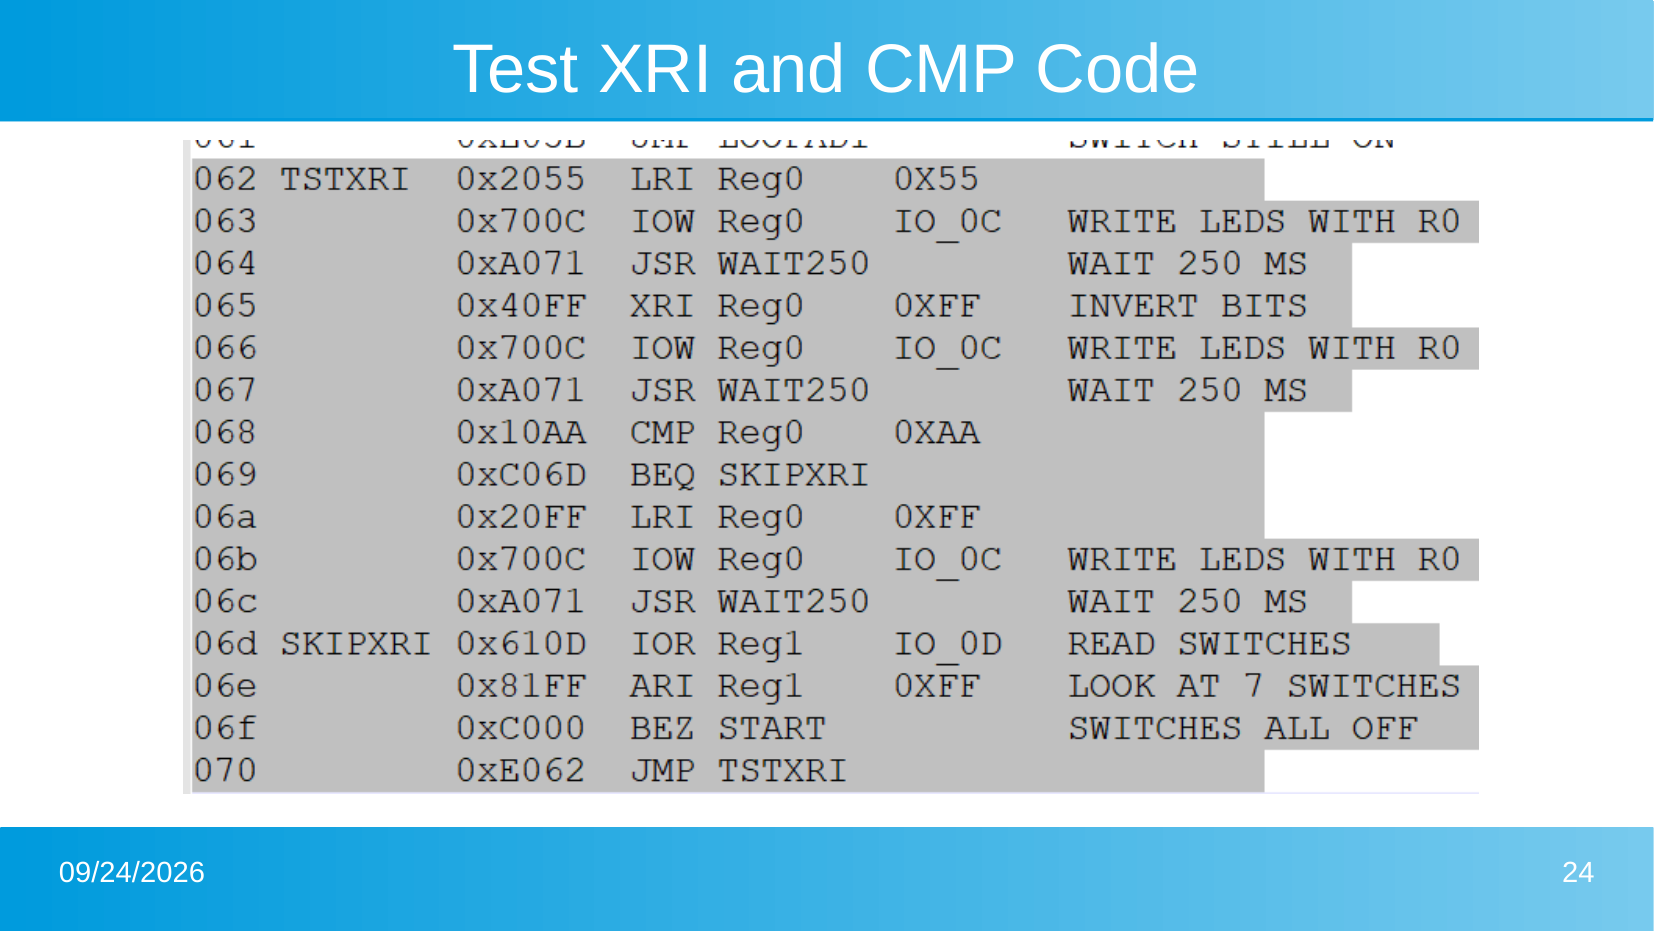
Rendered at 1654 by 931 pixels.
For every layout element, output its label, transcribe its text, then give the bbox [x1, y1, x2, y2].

picture [183, 140, 1479, 794]
title Test XRI and CMP Code [59, 29, 1595, 108]
